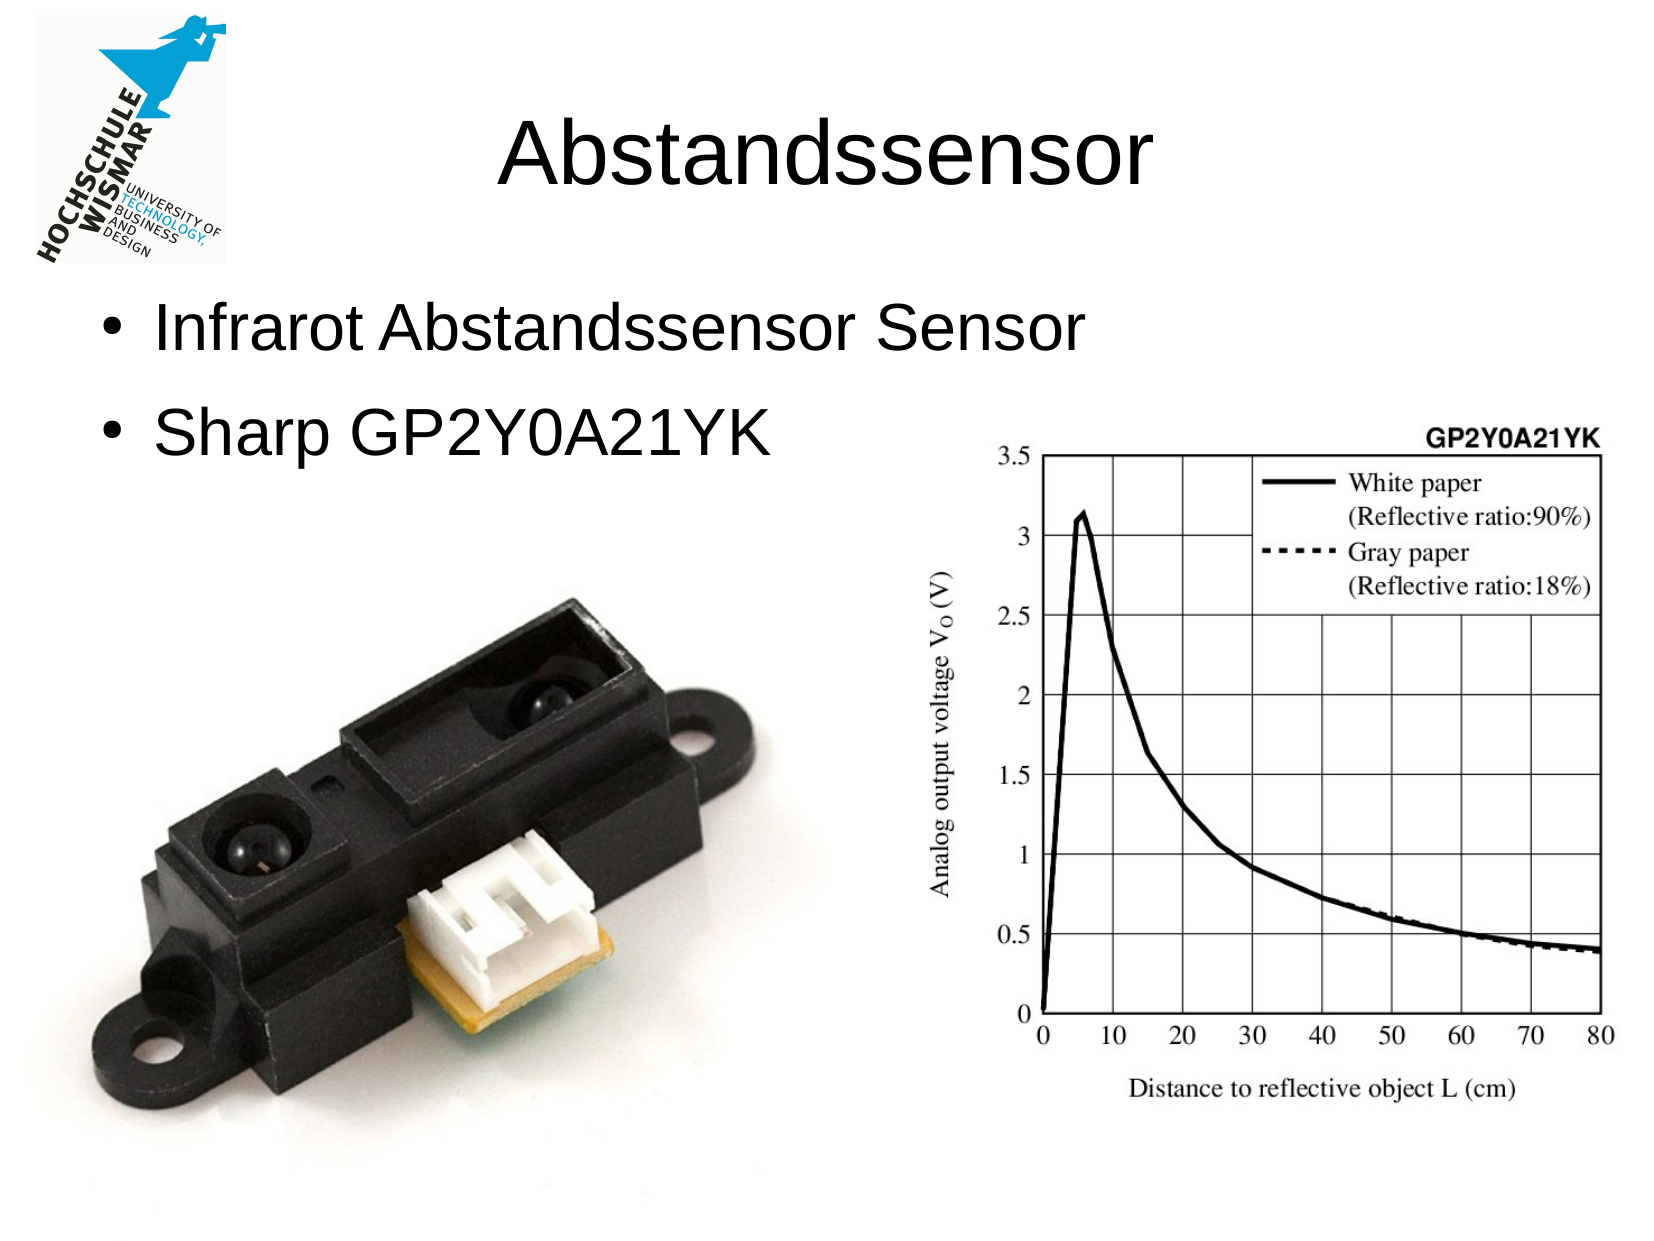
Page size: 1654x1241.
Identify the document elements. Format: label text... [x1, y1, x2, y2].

list Infrarot Abstandssensor Sensor Sharp GP2Y0A21YK [82, 290, 1571, 1109]
picture [197, 15, 226, 25]
picture [1571, 424, 1626, 1108]
picture [36, 15, 226, 263]
picture [195, 33, 206, 44]
picture [0, 402, 892, 1241]
title Abstandssensor [226, 56, 1571, 250]
